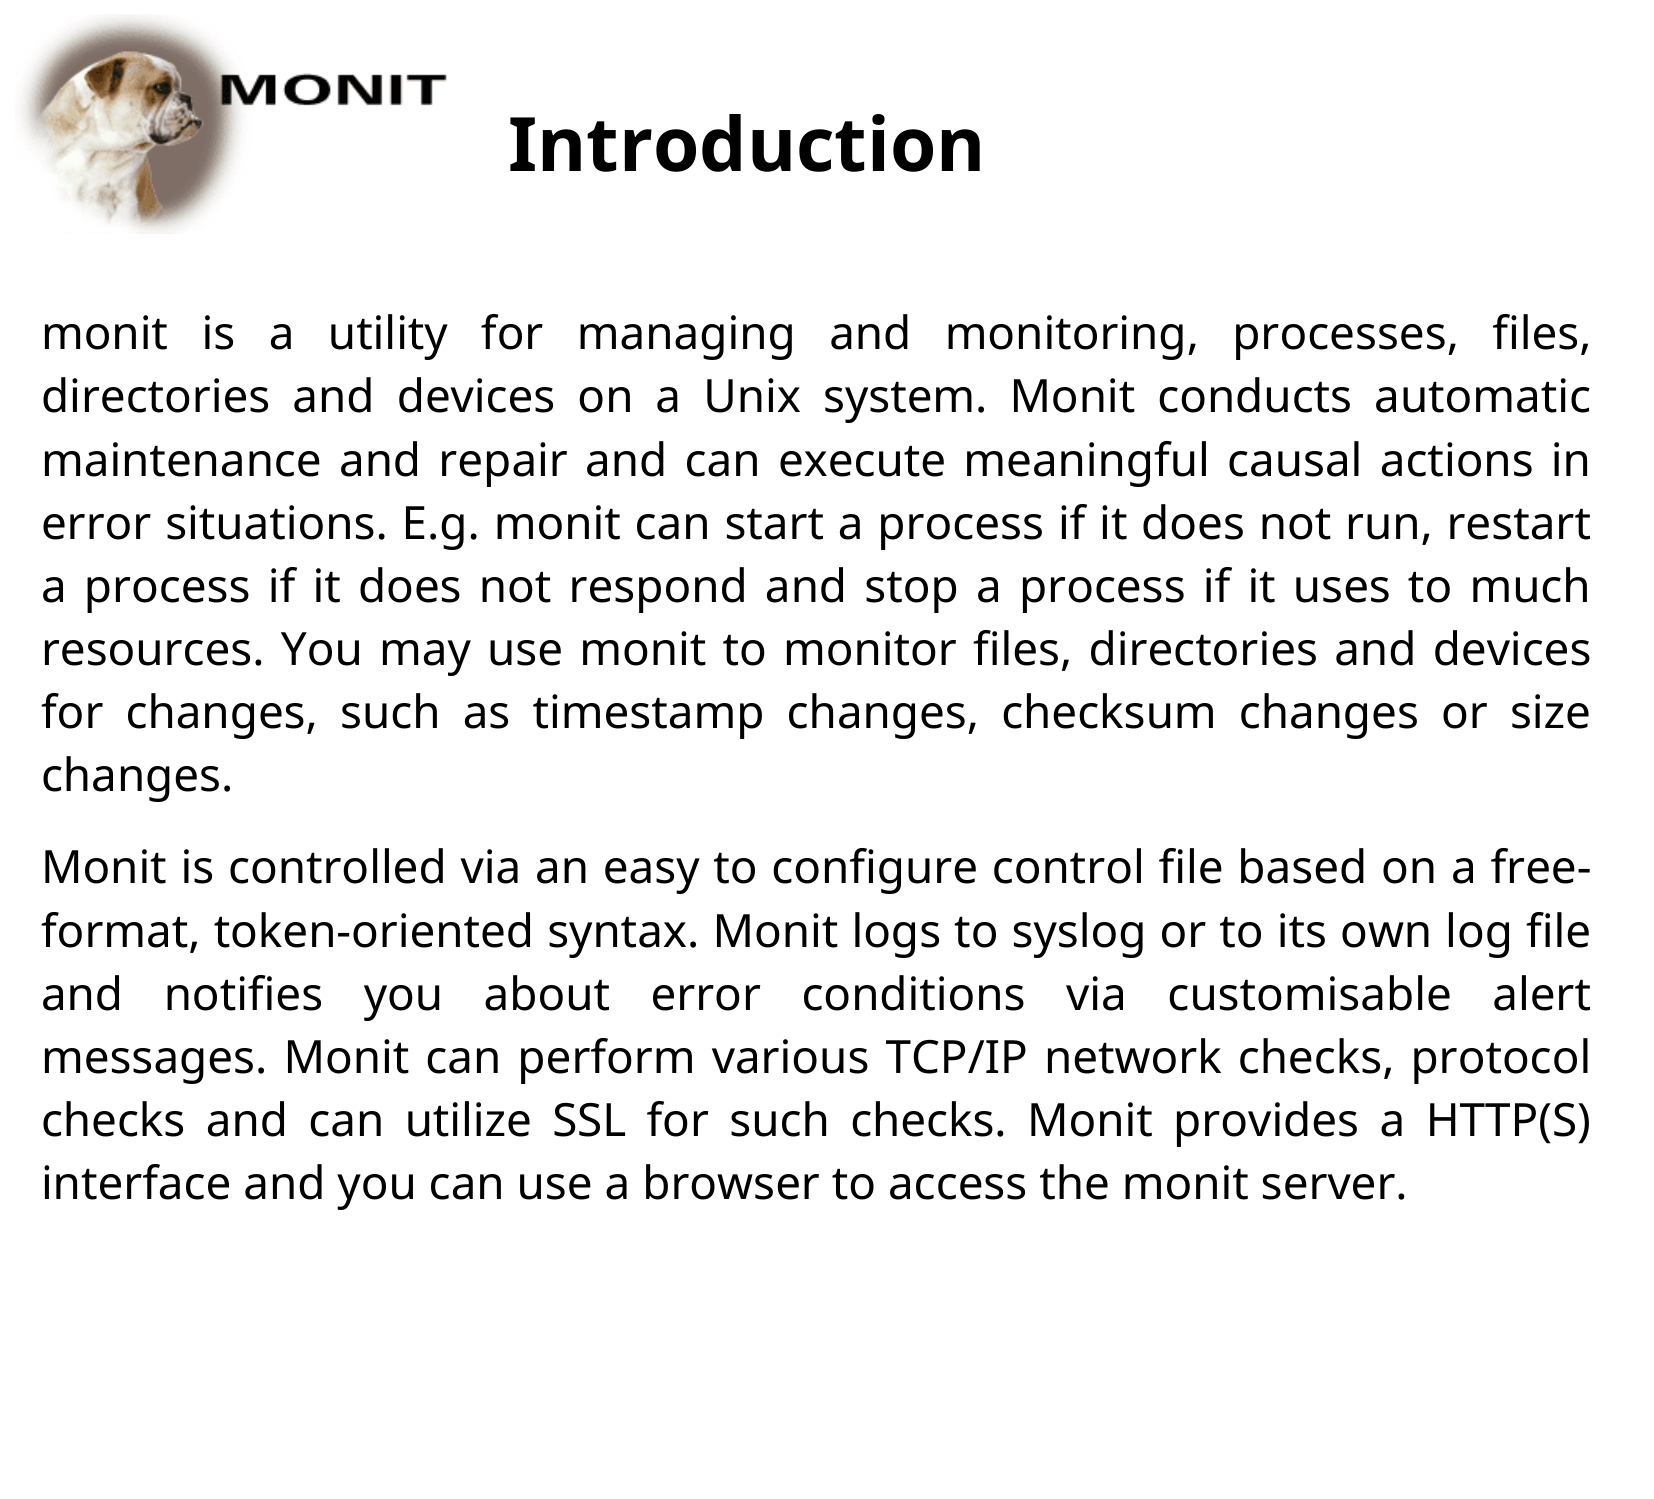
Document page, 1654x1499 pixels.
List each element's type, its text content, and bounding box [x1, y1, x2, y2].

picture [14, 14, 448, 234]
title Introduction [508, 73, 951, 211]
list monit is a utility for managing and monitoring, processes, files, directories and devices on a Unix system. Monit conducts automatic maintenance and repair and can execute meaningful causal actions in error situations. E.g. monit can start a process if it does not run, restart a process if it does not respond and stop a process if it uses to much resources. You may use monit to monitor files, directories and devices for changes, such as timestamp changes, checksum changes or size changes. Monit is controlled via an easy to configure control file based on a free-format, token-oriented syntax. Monit logs to syslog or to its own log file and notifies you about error conditions via customisable alert messages. Monit can perform various TCP/IP network checks, protocol checks and can utilize SSL for such checks. Monit provides a HTTP(S) interface and you can use a browser to access the monit server. [41, 300, 1593, 1462]
